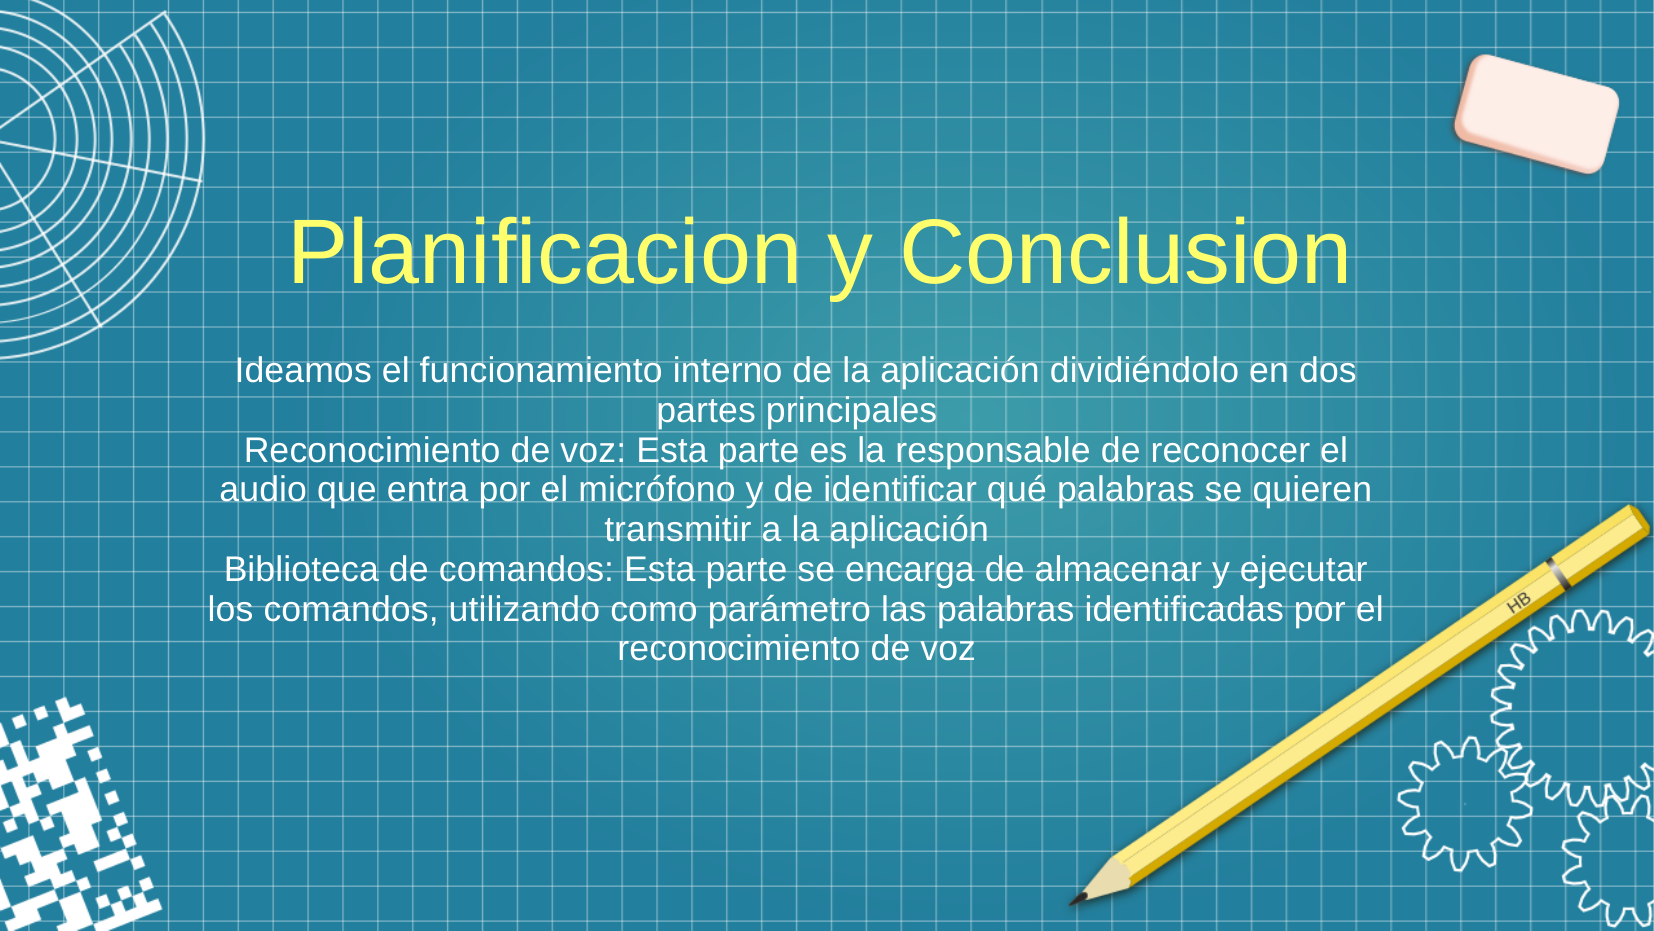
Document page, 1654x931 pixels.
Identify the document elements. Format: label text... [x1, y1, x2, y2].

title Planificacion y Conclusion [76, 185, 1565, 319]
text_box [561, 740, 1088, 827]
title Ideamos el funcionamiento interno de la aplicación dividiéndolo en dos partes principales Reconocimiento de voz: Esta parte es la responsable de reconocer el audio que entra por el micrófono y de identificar qué palabras se quieren transmitir a la aplicación Biblioteca de comandos: Esta parte se encarga de almacenar y ejecutar los comandos, utilizando como parámetro las palabras identificadas por el reconocimiento de voz [206, 349, 1388, 709]
picture [0, 0, 1654, 931]
